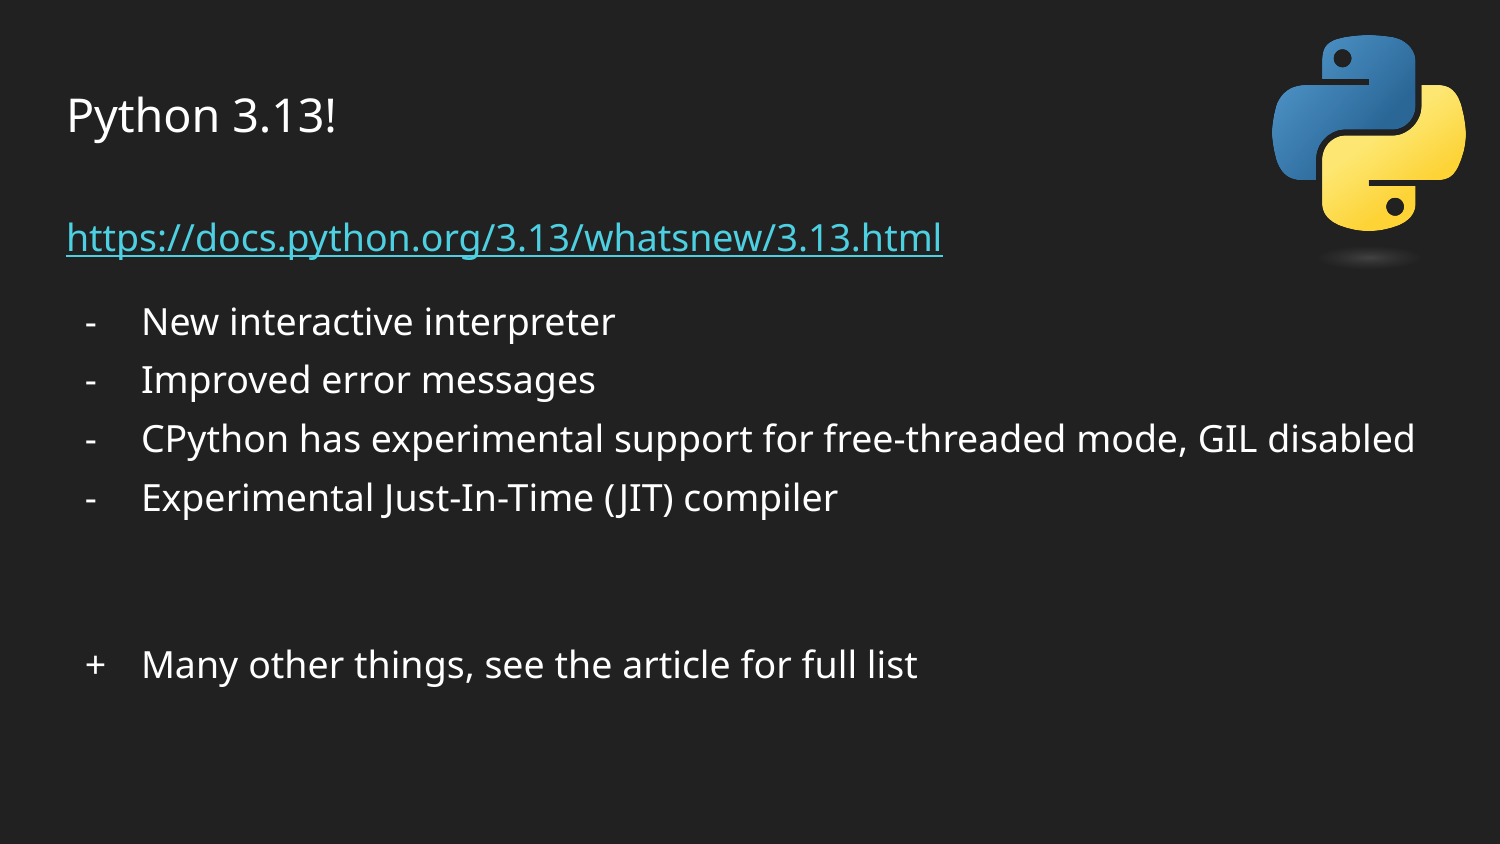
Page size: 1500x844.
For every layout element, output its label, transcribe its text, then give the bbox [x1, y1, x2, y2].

title Python 3.13! [51, 67, 1272, 162]
list https://docs.python.org/3.13/whatsnew/3.13.html New interactive interpreter Improved error messages CPython has experimental support for free-threaded mode, GIL disabled Experimental Just-In-Time (JIT) compiler Many other things, see the article for full list [51, 189, 1449, 750]
picture [1272, 35, 1486, 270]
